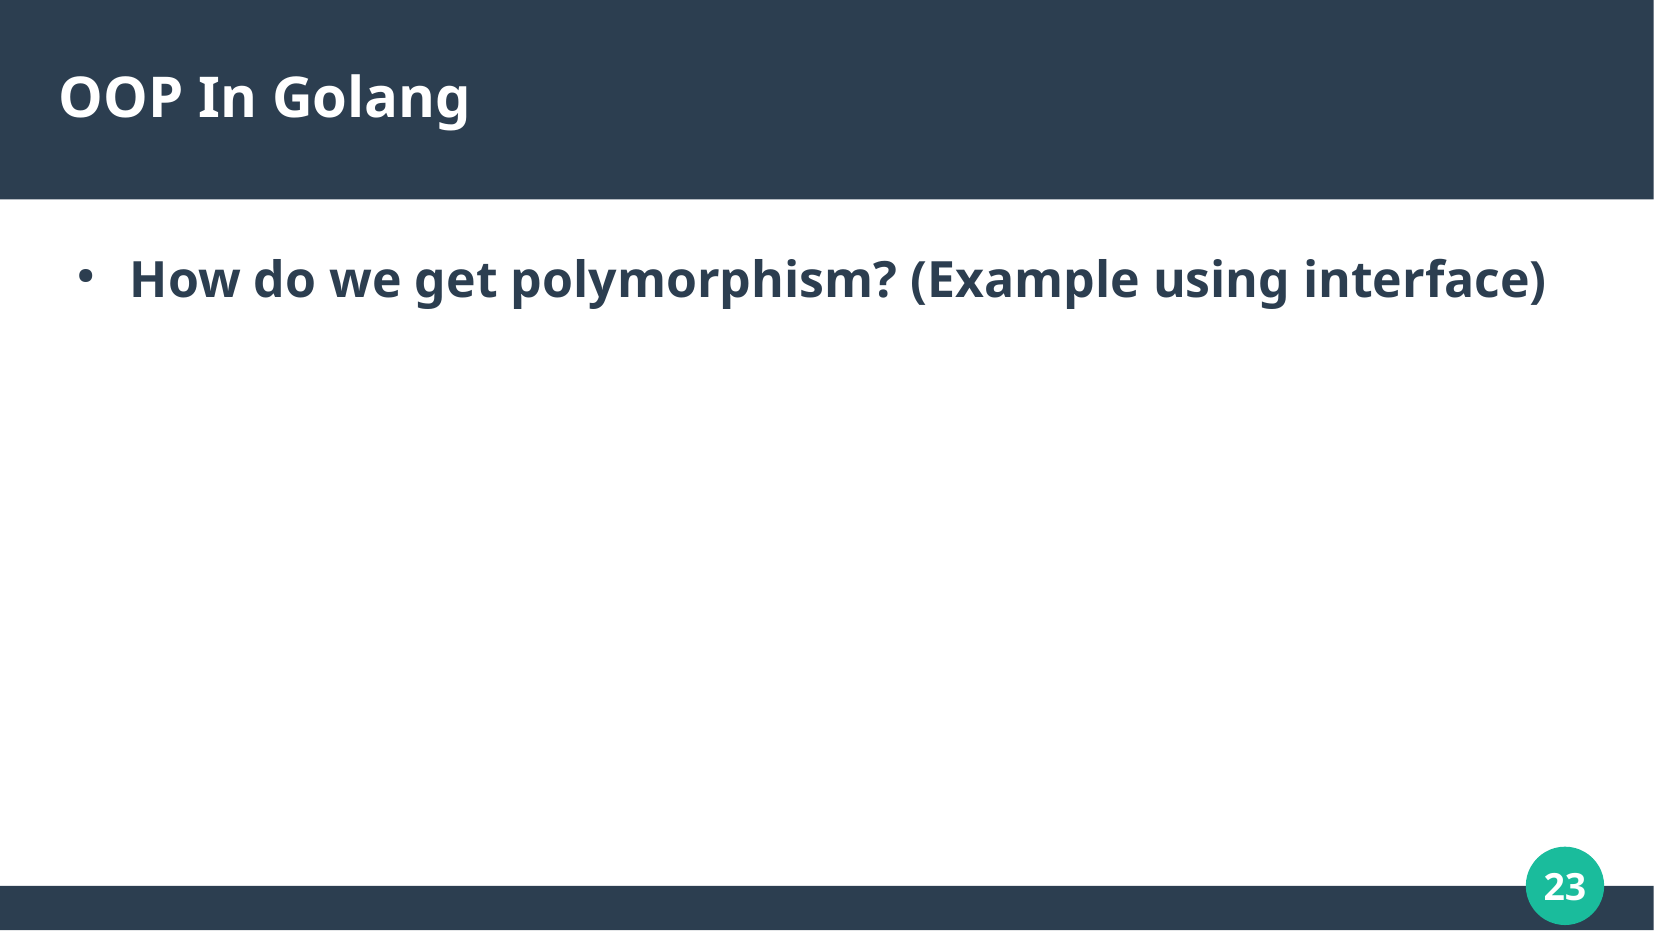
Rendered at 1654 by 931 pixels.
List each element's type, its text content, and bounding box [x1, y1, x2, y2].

title OOP In Golang [59, 37, 1595, 155]
list How do we get polymorphism? (Example using interface) [59, 243, 1595, 864]
